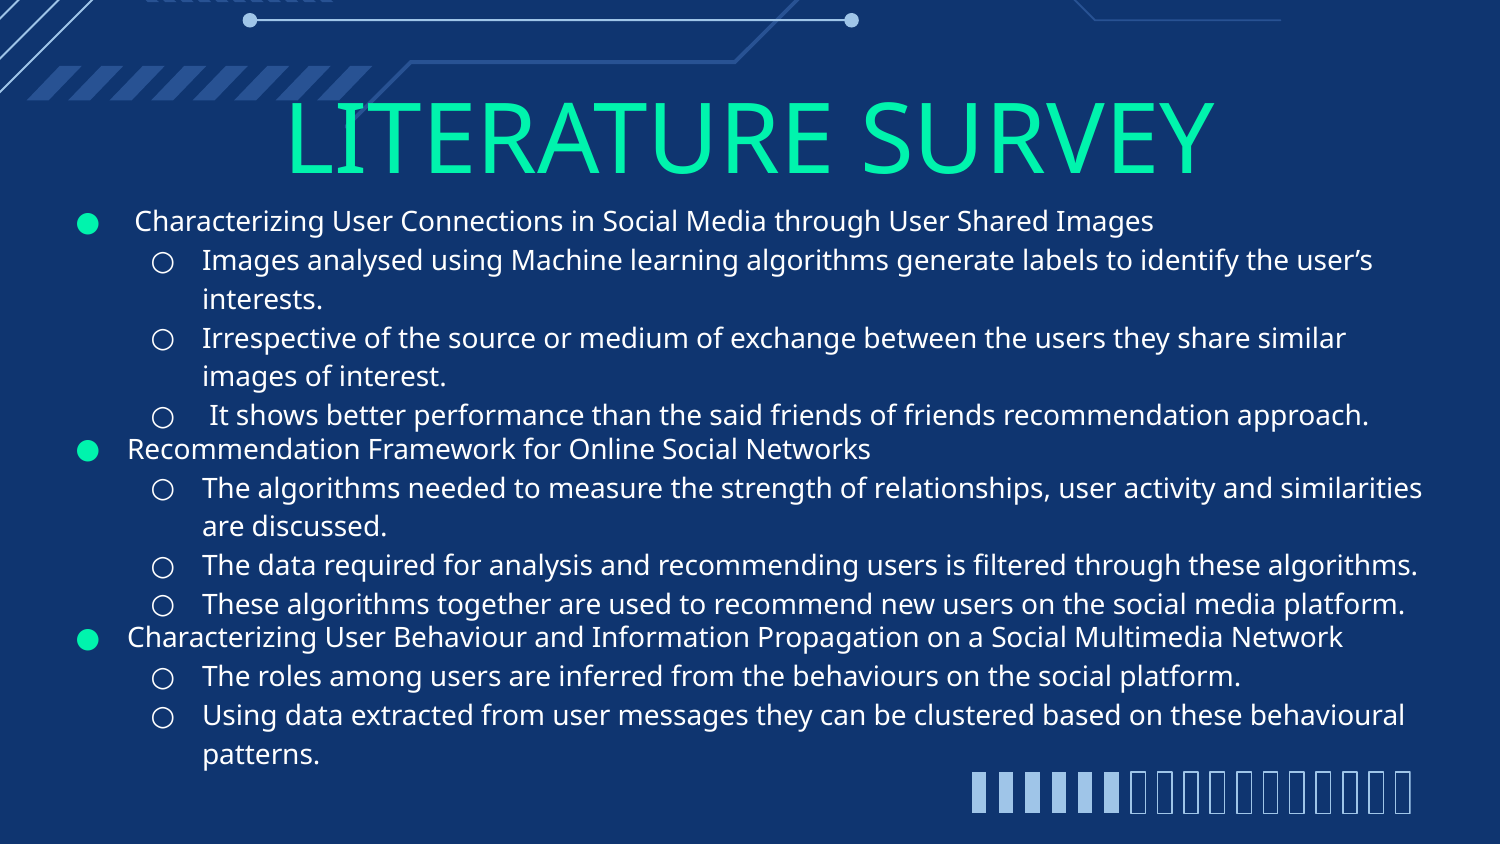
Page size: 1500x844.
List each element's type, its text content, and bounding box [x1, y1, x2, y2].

list Characterizing User Connections in Social Media through User Shared Images Images analysed using Machine learning algorithms generate labels to identify the user’s interests. Irrespective of the source or medium of exchange between the users they share similar images of interest. It shows better performance than the said friends of friends recommendation approach. Recommendation Framework for Online Social Networks The algorithms needed to measure the strength of relationships, user activity and similarities are discussed. The data required for analysis and recommending users is filtered through these algorithms. These algorithms together are used to recommend new users on the social media platform. Characterizing User Behaviour and Information Propagation on a Social Multimedia Network The roles among users are inferred from the behaviours on the social platform. Using data extracted from user messages they can be clustered based on these behavioural patterns. [52, 203, 1448, 750]
title LITERATURE SURVEY [118, 75, 1382, 156]
